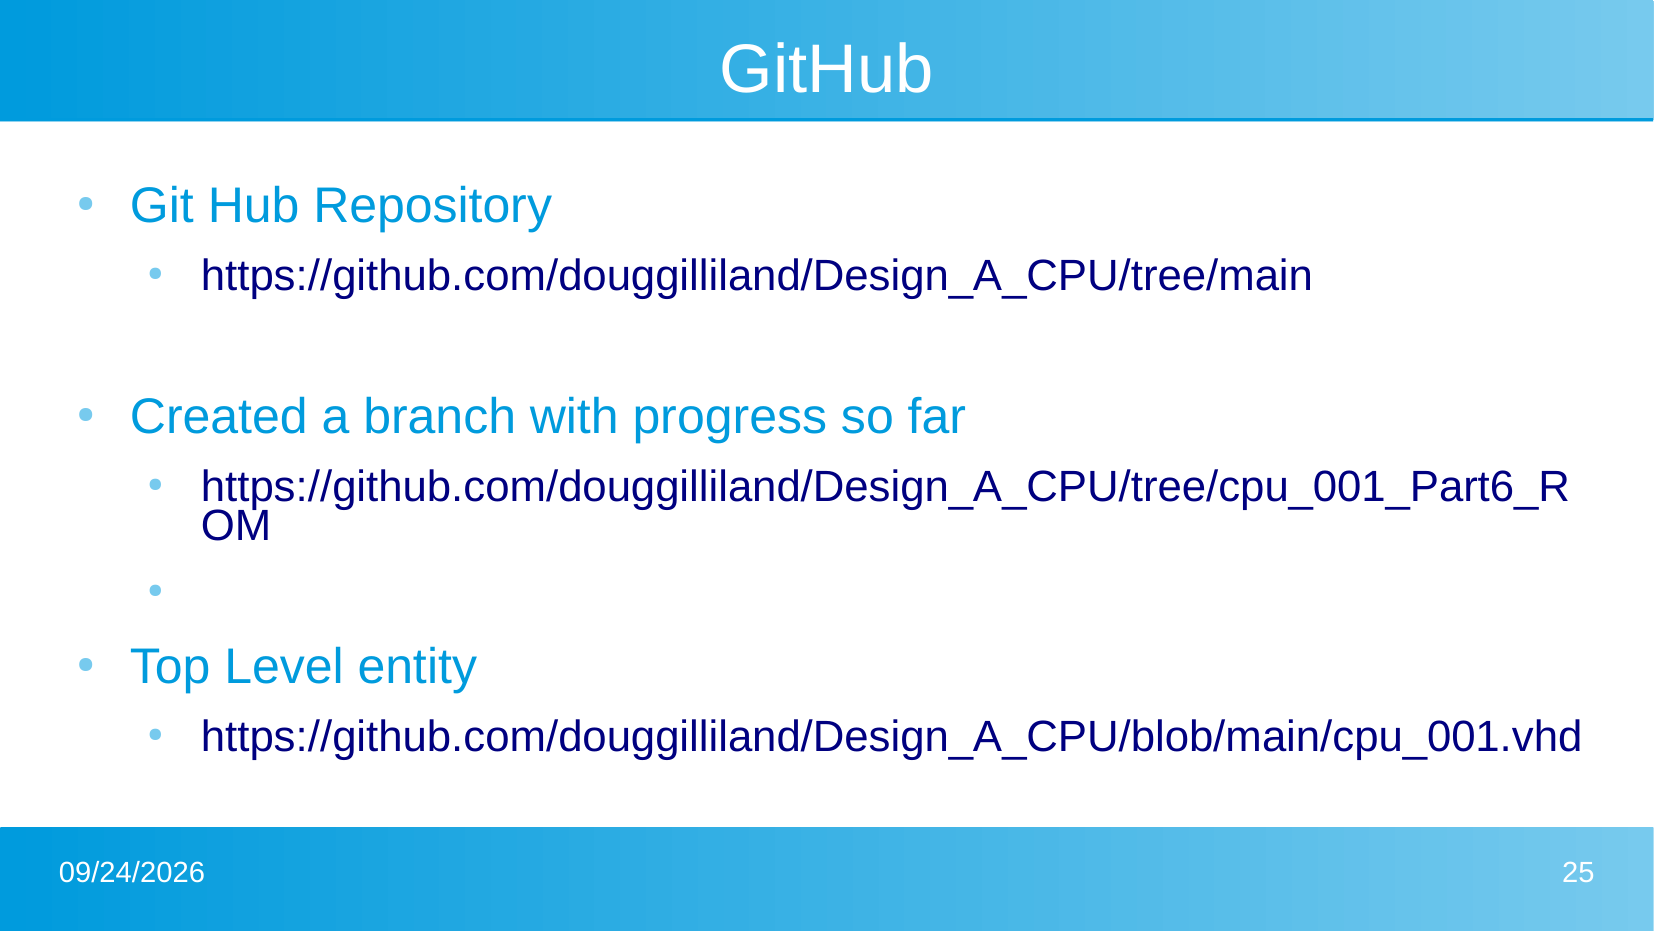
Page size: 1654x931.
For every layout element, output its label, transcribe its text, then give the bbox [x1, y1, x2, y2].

list Git Hub Repository https://github.com/douggilliland/Design_A_CPU/tree/main Created a branch with progress so far https://github.com/douggilliland/Design_A_CPU/tree/cpu_001_Part6_ROM Top Level entity https://github.com/douggilliland/Design_A_CPU/blob/main/cpu_001.vhd [59, 177, 1595, 768]
title GitHub [59, 29, 1595, 108]
